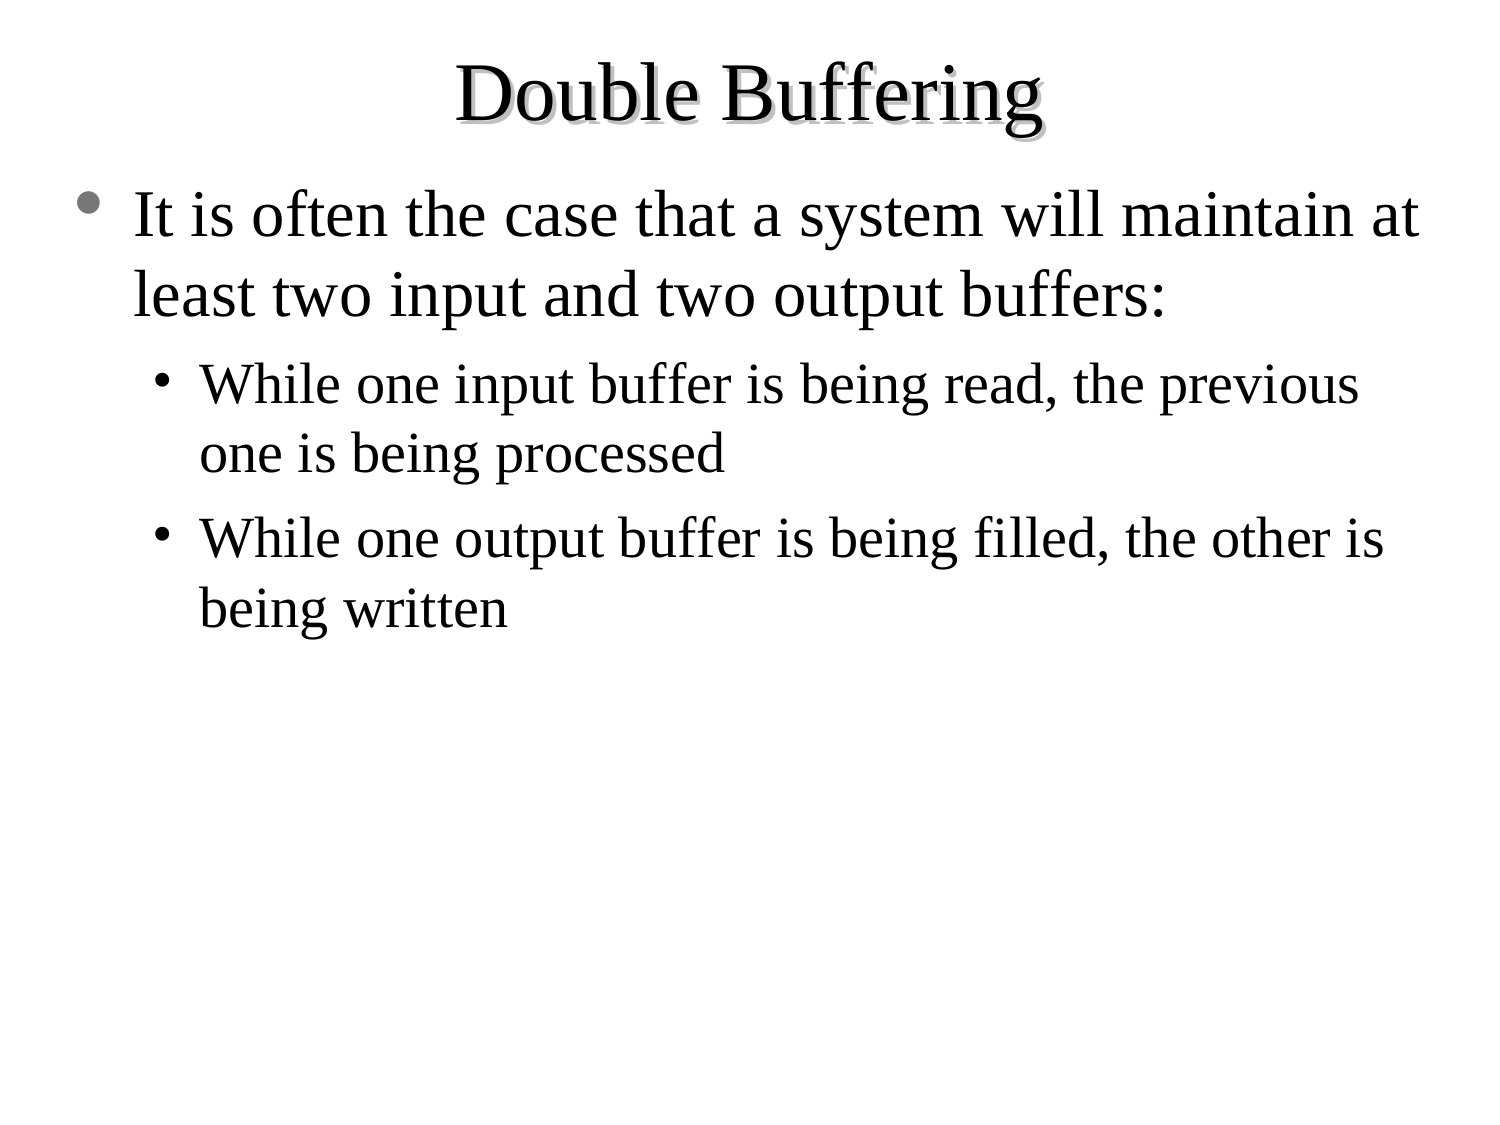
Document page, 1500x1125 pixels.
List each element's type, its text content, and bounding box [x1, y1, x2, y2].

title Double Buffering [62, 24, 1438, 150]
list It is often the case that a system will maintain at least two input and two output buffers: While one input buffer is being read, the previous one is being processed While one output buffer is being filled, the other is being written [62, 162, 1438, 1025]
